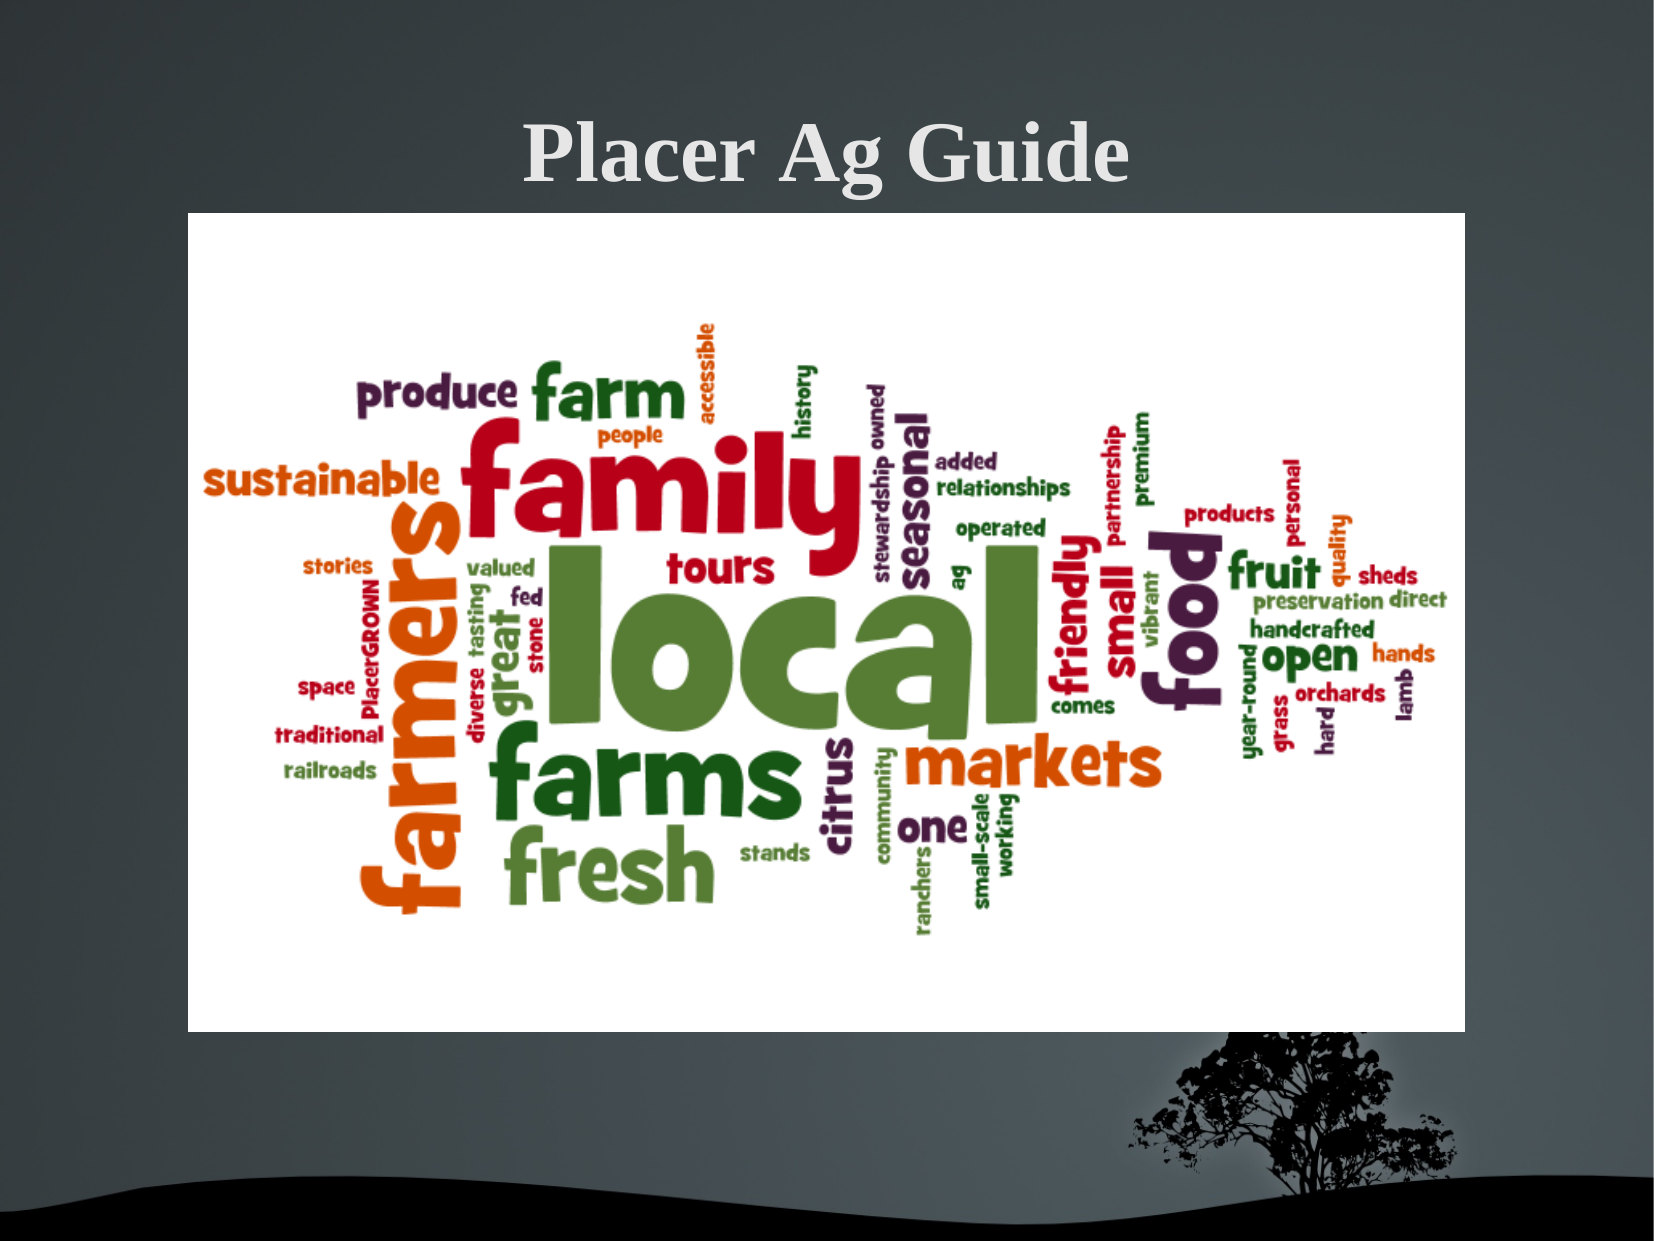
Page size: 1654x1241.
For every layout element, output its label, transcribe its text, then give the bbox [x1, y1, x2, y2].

picture [0, 0, 1654, 1241]
title Placer Ag Guide [82, 49, 1571, 257]
